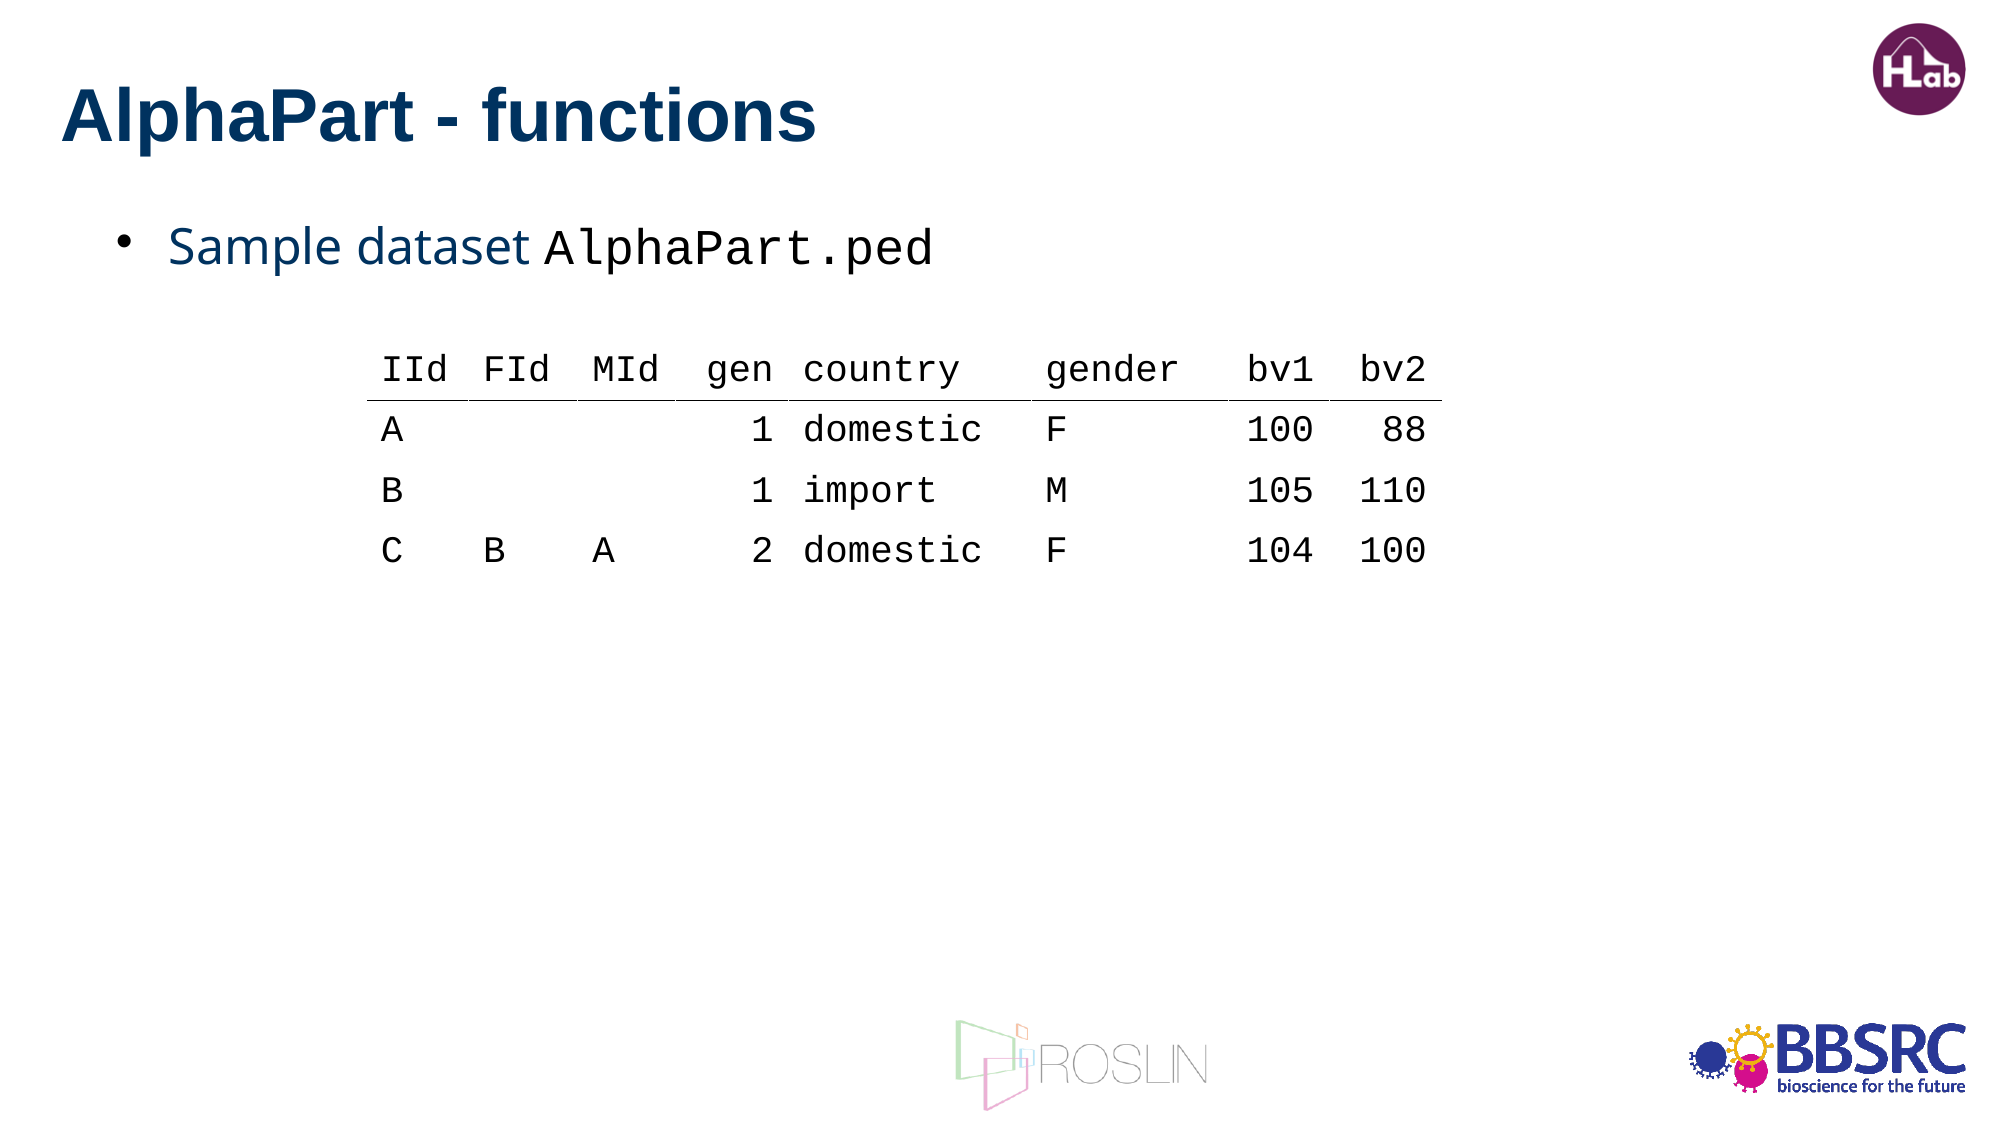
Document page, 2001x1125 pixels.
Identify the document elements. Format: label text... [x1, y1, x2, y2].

table_cell [469, 461, 577, 521]
table_cell B [469, 522, 577, 581]
table_cell 88 [1330, 401, 1442, 460]
table_cell 1 [676, 461, 788, 521]
table_cell 104 [1229, 522, 1329, 581]
text_box AlphaPart - functions [46, 59, 1926, 166]
table_header bv2 [1329, 338, 1442, 400]
table_cell 110 [1330, 461, 1442, 521]
table_cell 1 [676, 401, 788, 460]
table_cell [578, 461, 675, 521]
table_cell domestic [789, 401, 1031, 460]
table_cell domestic [789, 522, 1031, 581]
table_header MId [577, 338, 675, 400]
table_cell M [1032, 461, 1228, 521]
table_header country [788, 338, 1031, 400]
table_header gender [1031, 338, 1228, 400]
table_cell 100 [1229, 401, 1329, 460]
table_header bv1 [1228, 338, 1329, 400]
table_header IId [366, 338, 468, 400]
text_box Sample dataset AlphaPart.ped [83, 176, 1966, 975]
table_cell A [367, 401, 468, 460]
table_header FId [468, 338, 577, 400]
table_cell [469, 401, 577, 460]
picture [1687, 1020, 1966, 1099]
table_cell F [1032, 401, 1228, 460]
table_cell C [367, 522, 468, 581]
table_cell 100 [1330, 522, 1442, 581]
table_cell B [367, 461, 468, 521]
table_cell A [578, 522, 675, 581]
table_header gen [675, 338, 788, 400]
picture [948, 985, 1220, 1125]
table_cell [578, 401, 675, 460]
table_cell 2 [676, 522, 788, 581]
table_cell 105 [1229, 461, 1329, 521]
table_cell F [1032, 522, 1228, 581]
table_cell import [789, 461, 1031, 521]
picture [1872, 21, 1966, 116]
